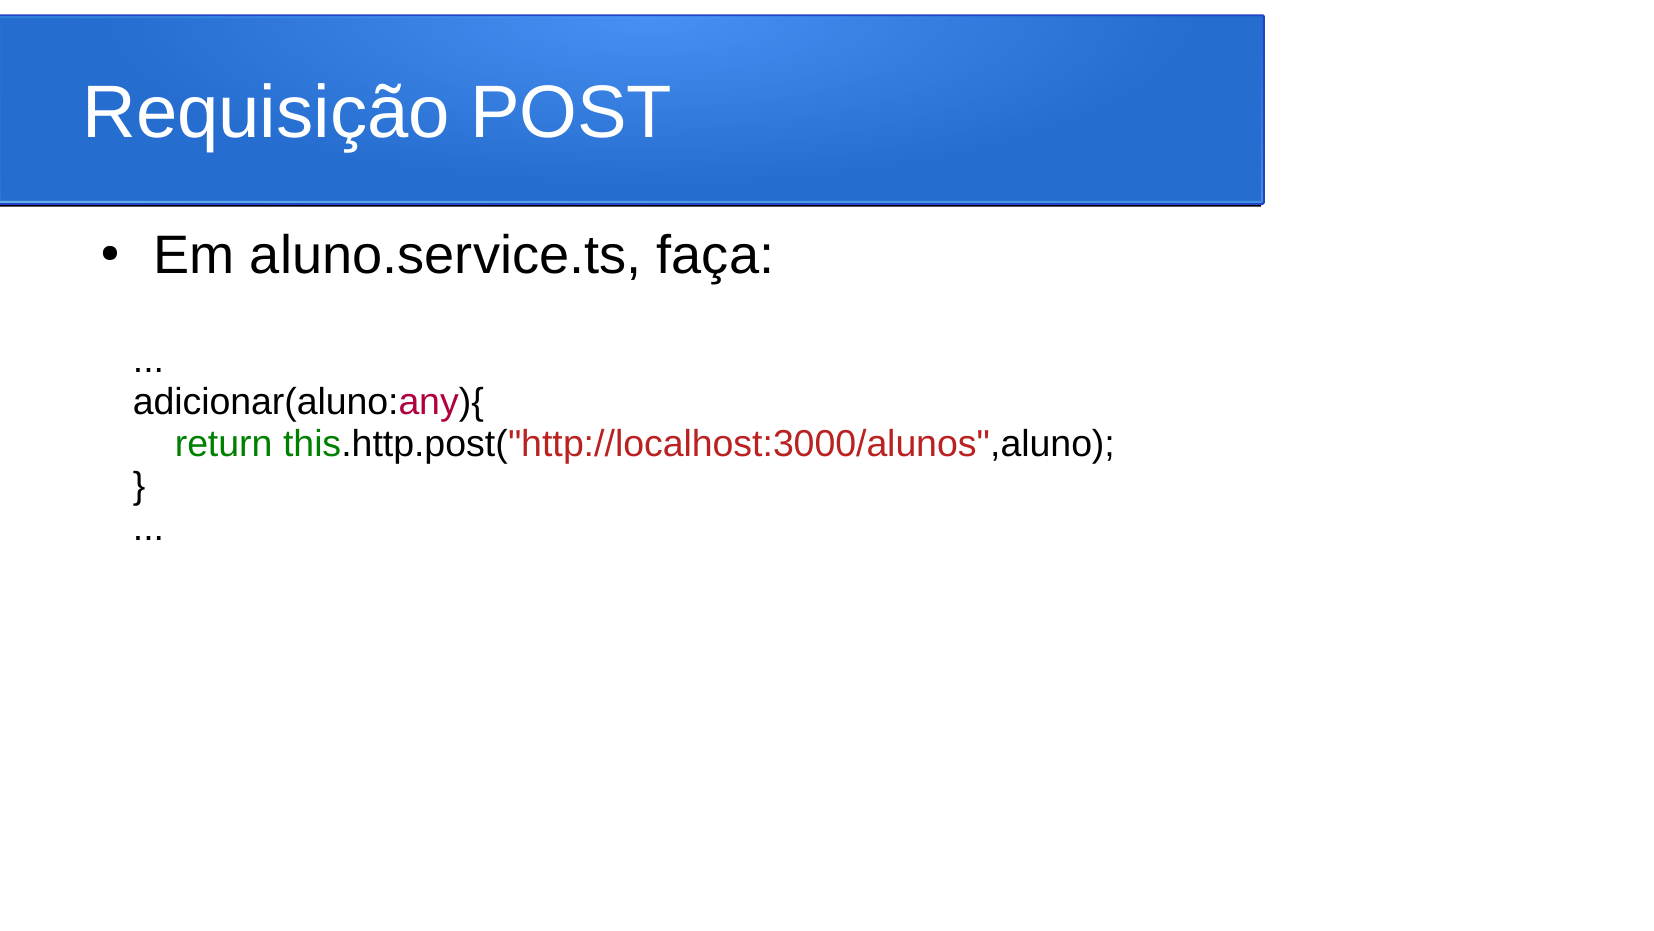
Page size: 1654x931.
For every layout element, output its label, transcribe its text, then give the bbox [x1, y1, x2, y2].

list Em aluno.service.ts, faça: [82, 224, 1571, 764]
text_box ... adicionar(aluno:any){ return this.http.post("http://localhost:3000/alunos",aluno); } ... [118, 330, 1229, 556]
title Requisição POST [82, 35, 1235, 189]
